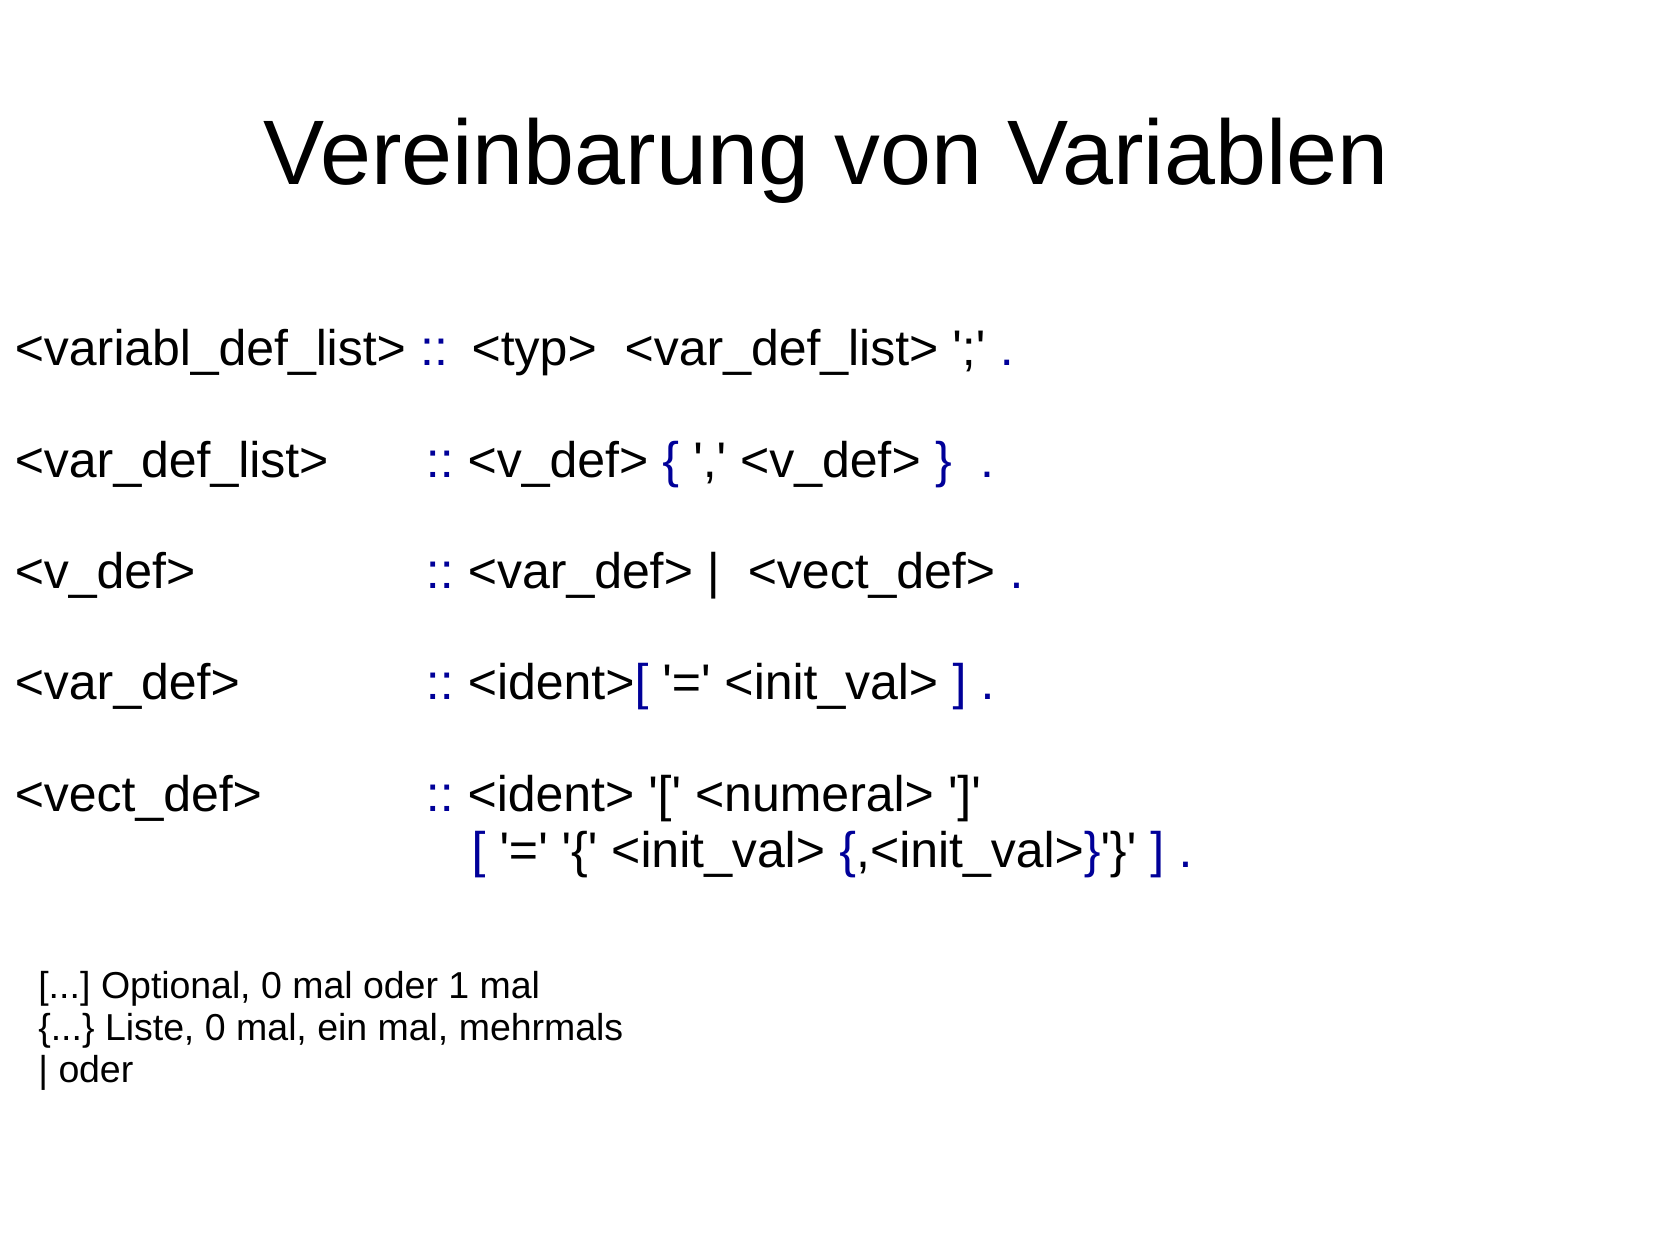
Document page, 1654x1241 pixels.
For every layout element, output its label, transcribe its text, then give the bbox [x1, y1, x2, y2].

text_box [...] Optional, 0 mal oder 1 mal {...} Liste, 0 mal, ein mal, mehrmals | oder [23, 956, 1642, 1098]
title Vereinbarung von Variablen [82, 49, 1571, 257]
text_box <variabl_def_list> :: <typ> <var_def_list> ';' . <var_def_list> :: <v_def> { ',' <v_def> } . <v_def> :: <var_def> | <vect_def> . <var_def> :: <ident>[ '=' <init_val> ] . <vect_def> :: <ident> '[' <numeral> ']' [ '=' '{' <init_val> {,<init_val>}'}' ] . [0, 312, 1654, 948]
